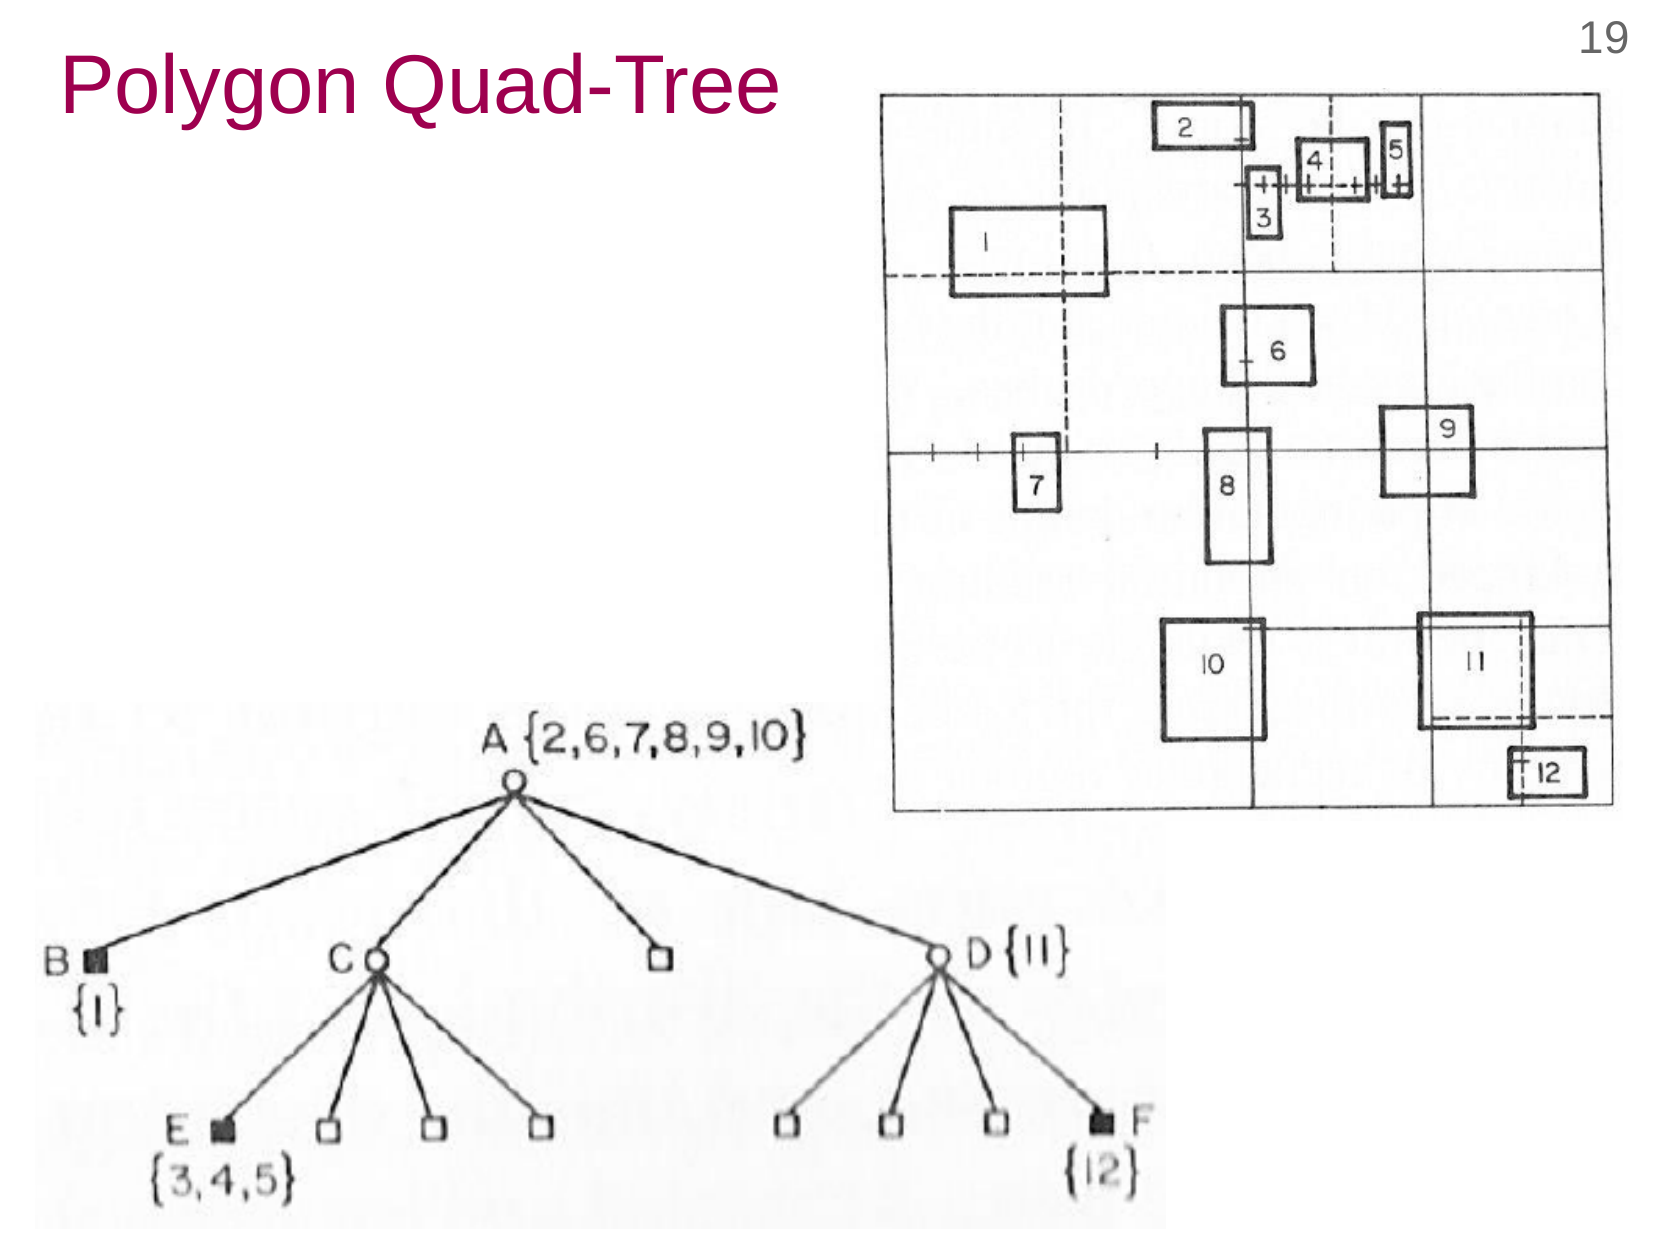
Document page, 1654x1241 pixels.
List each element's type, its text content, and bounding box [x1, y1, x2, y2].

picture [35, 88, 1623, 1229]
title Polygon Quad-Tree [59, 29, 1595, 148]
